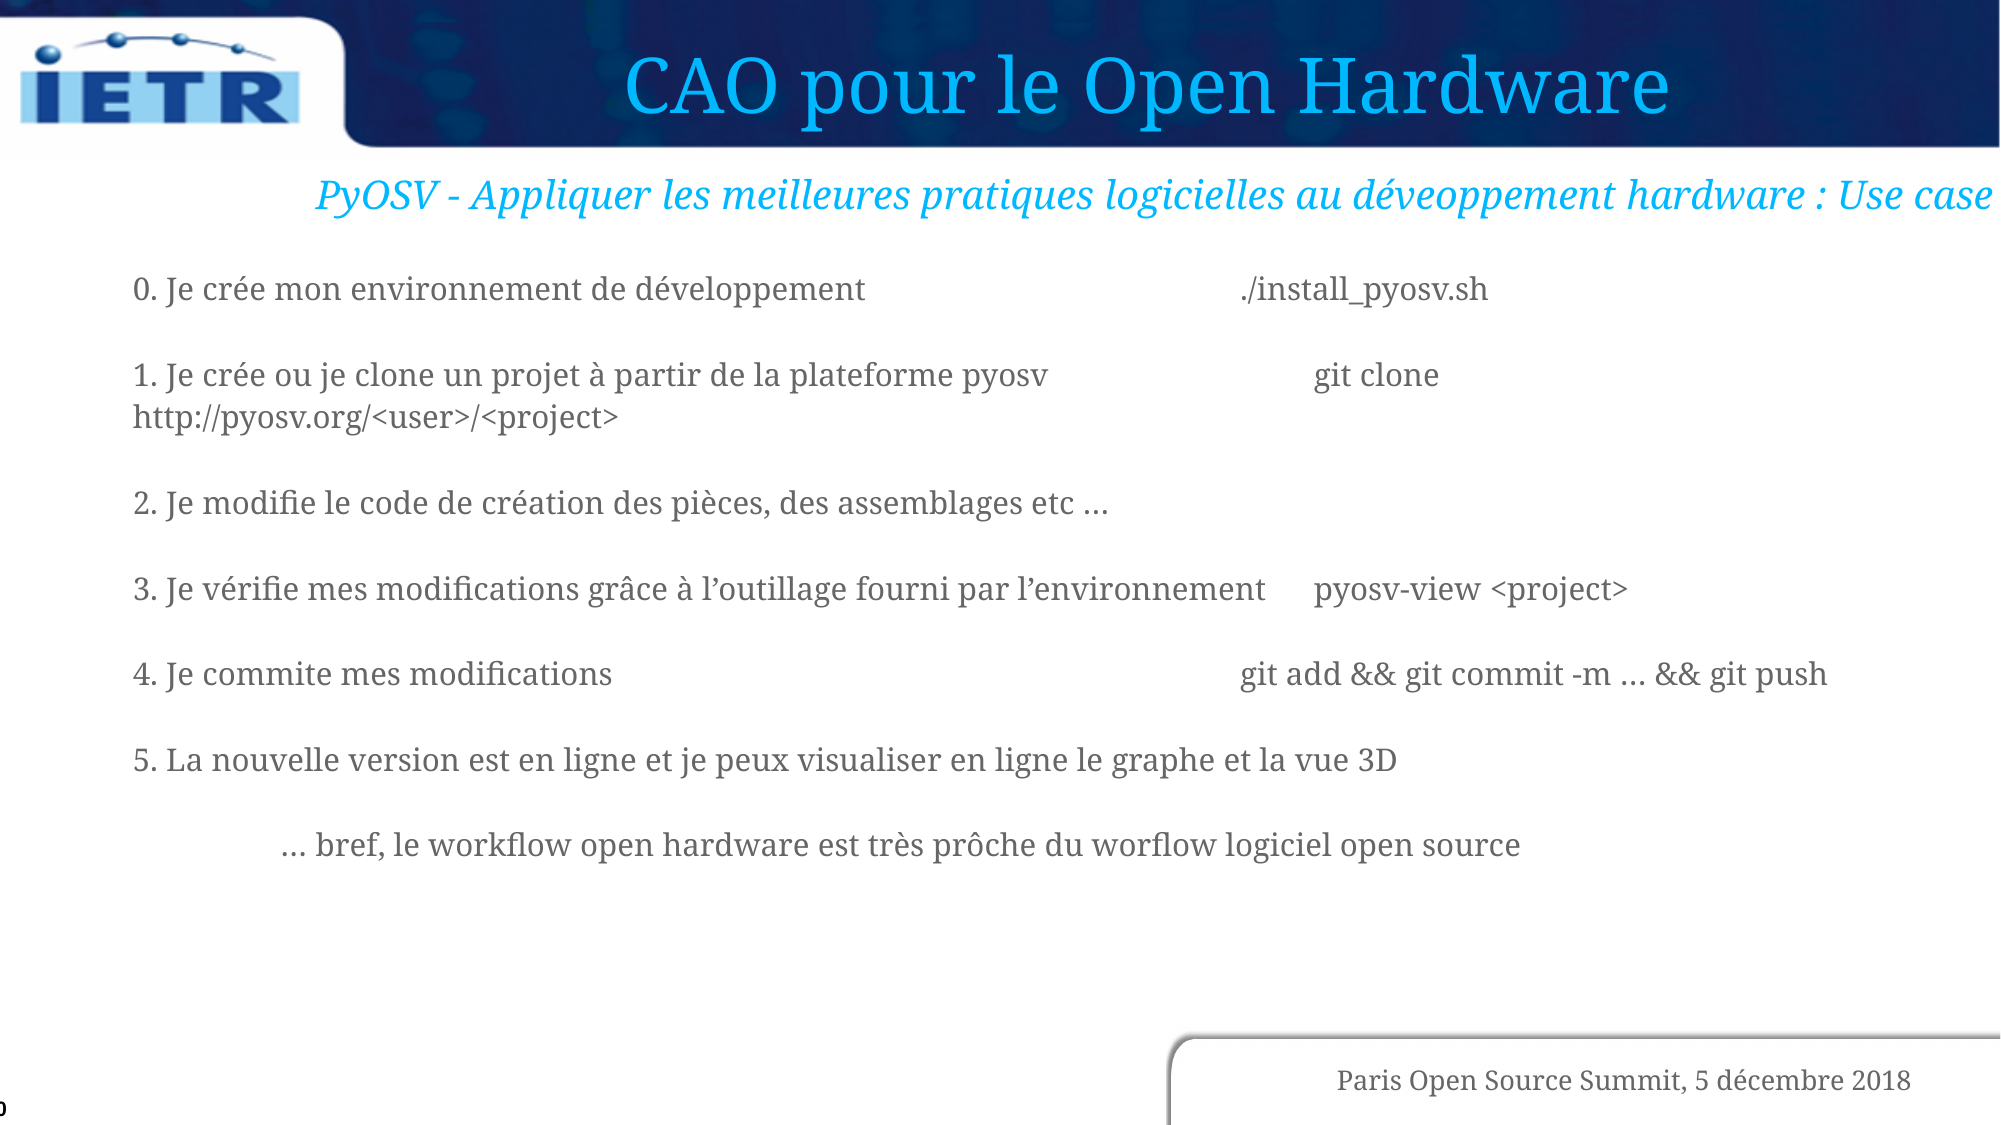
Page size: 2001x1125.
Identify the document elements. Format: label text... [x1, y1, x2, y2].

text_box 0. Je crée mon environnement de développement ./install_pyosv.sh 1. Je crée ou je clone un projet à partir de la plateforme pyosv git clone http://pyosv.org/<user>/<project> 2. Je modifie le code de création des pièces, des assemblages etc … 3. Je vérifie mes modifications grâce à l’outillage fourni par l’environnement pyosv-view <project> 4. Je commite mes modifications git add && git commit -m … && git push 5. La nouvelle version est en ligne et je peux visualiser en ligne le graphe et la vue 3D … bref, le workflow open hardware est très prôche du worflow logiciel open source [118, 259, 1867, 985]
text_box CAO pour le Open Hardware [608, 23, 1652, 143]
picture [1166, 1024, 2001, 1125]
text_box PyOSV - Appliquer les meilleures pratiques logicielles au déveoppement hardware : Use case cible [301, 159, 1880, 253]
text_box Paris Open Source Summit, 5 décembre 2018 [1322, 1054, 1982, 1106]
picture [0, 0, 2000, 165]
